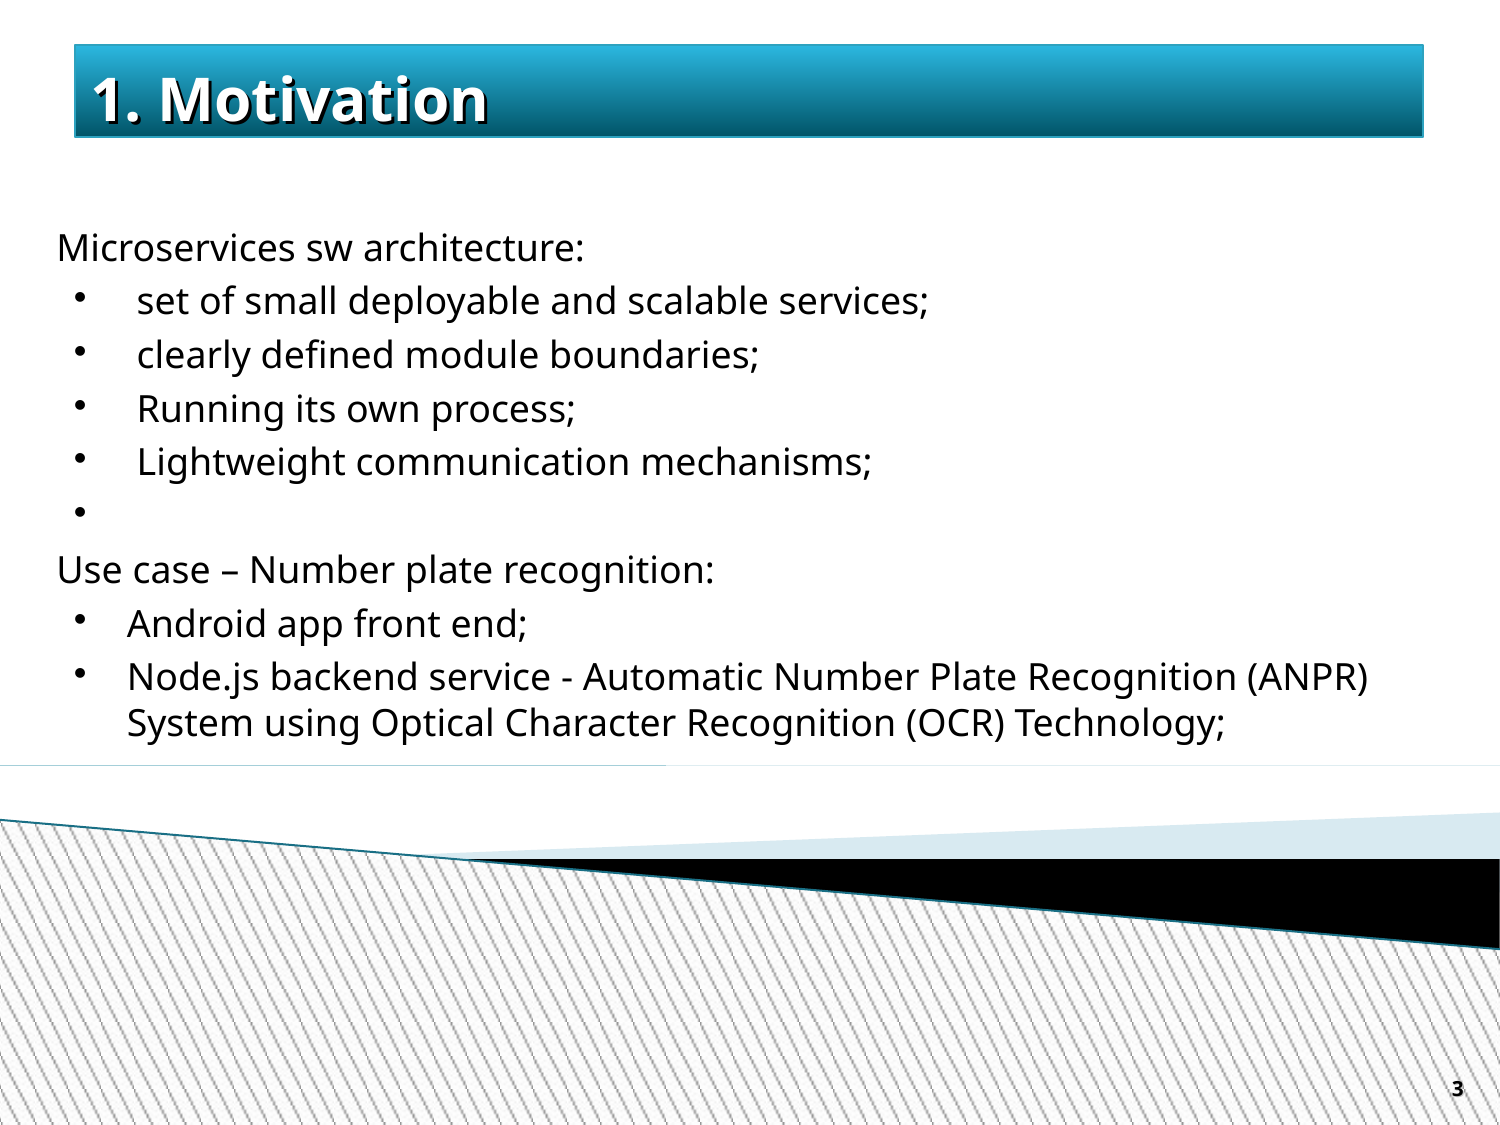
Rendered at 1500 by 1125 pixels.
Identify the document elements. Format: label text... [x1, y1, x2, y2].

text_box <number> [1418, 1051, 1479, 1112]
picture [0, 821, 1500, 1125]
title 1. Motivation [74, 45, 1424, 138]
text_box Microservices sw architecture: set of small deployable and scalable services; clearly defined module boundaries; Running its own process; Lightweight communication mechanisms; Use case – Number plate recognition: Android app front end; Node.js backend service - Automatic Number Plate Recognition (ANPR) System using Optical Character Recognition (OCR) Technology; [41, 208, 1459, 1047]
